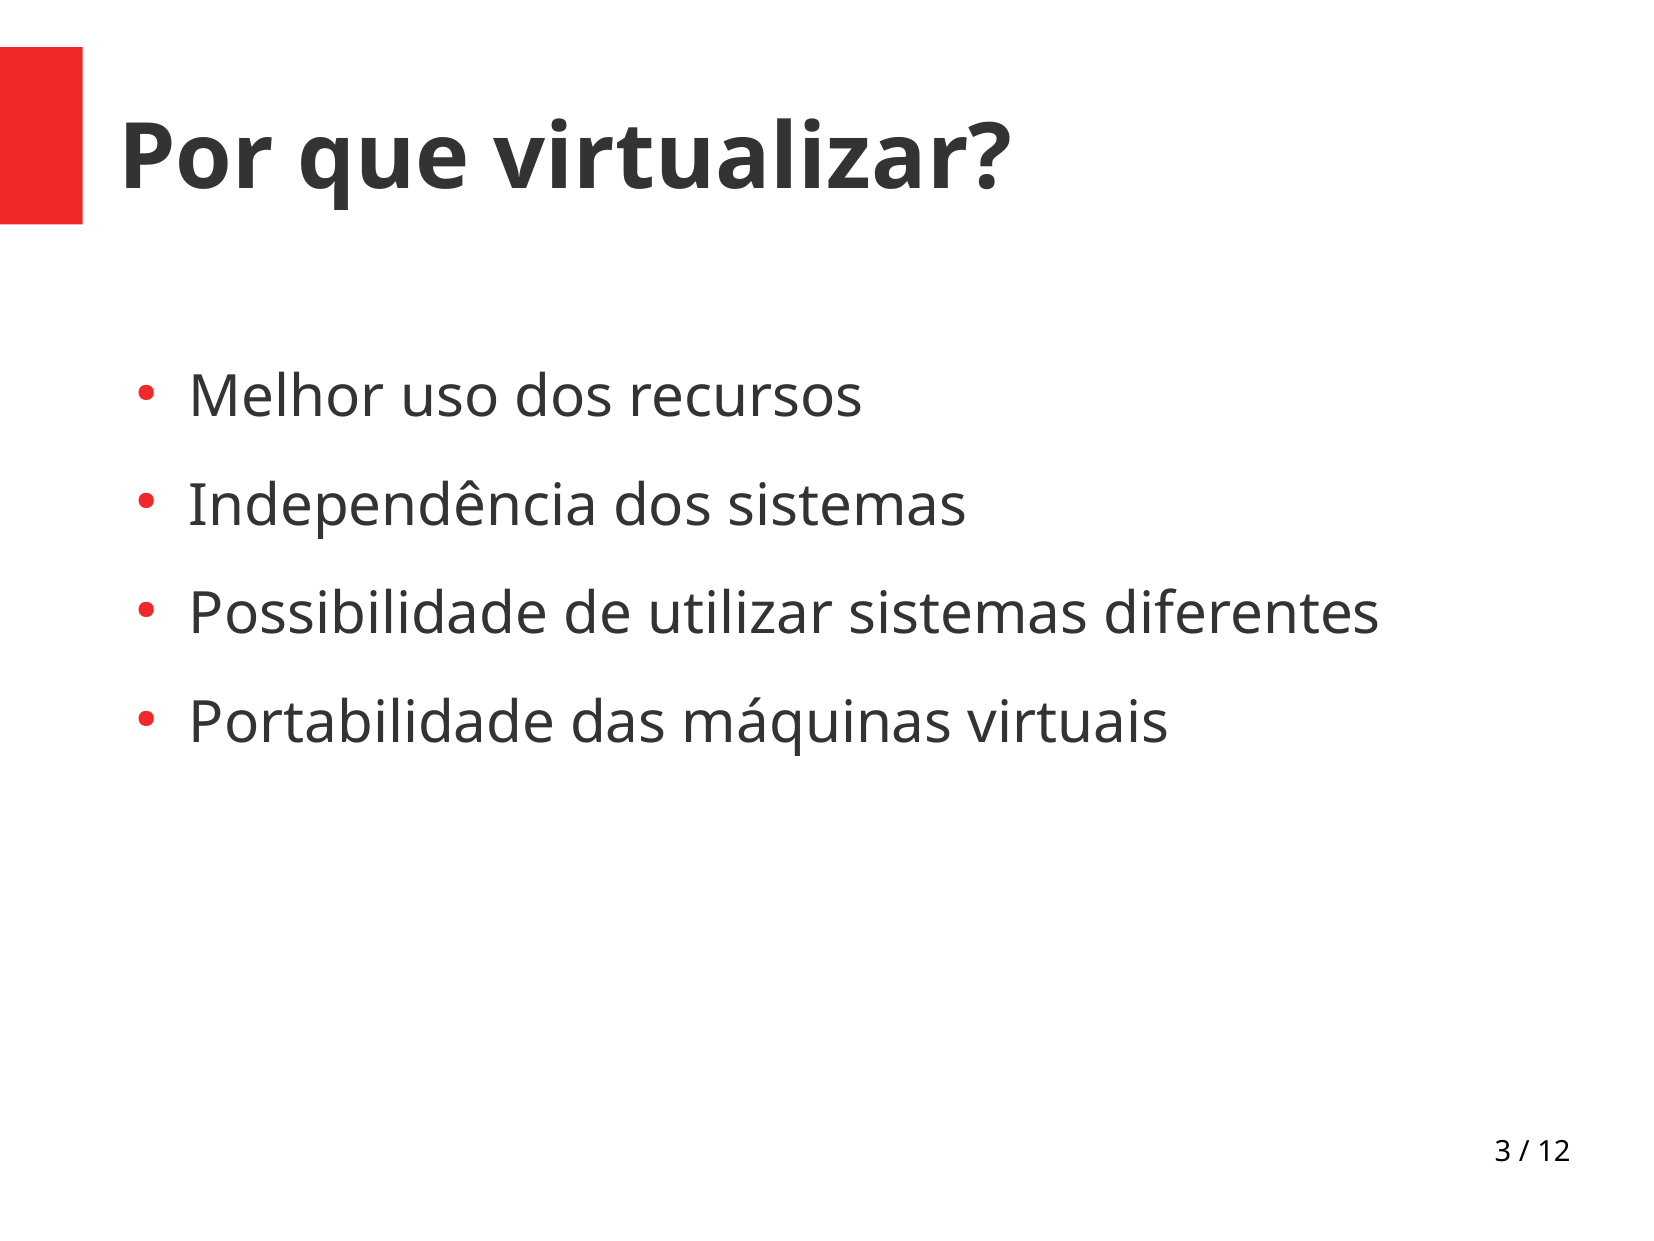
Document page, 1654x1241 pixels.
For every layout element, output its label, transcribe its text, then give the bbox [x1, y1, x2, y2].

list Melhor uso dos recursos Independência dos sistemas Possibilidade de utilizar sistemas diferentes Portabilidade das máquinas virtuais [118, 354, 1536, 1074]
title Por que virtualizar? [118, 49, 1571, 257]
